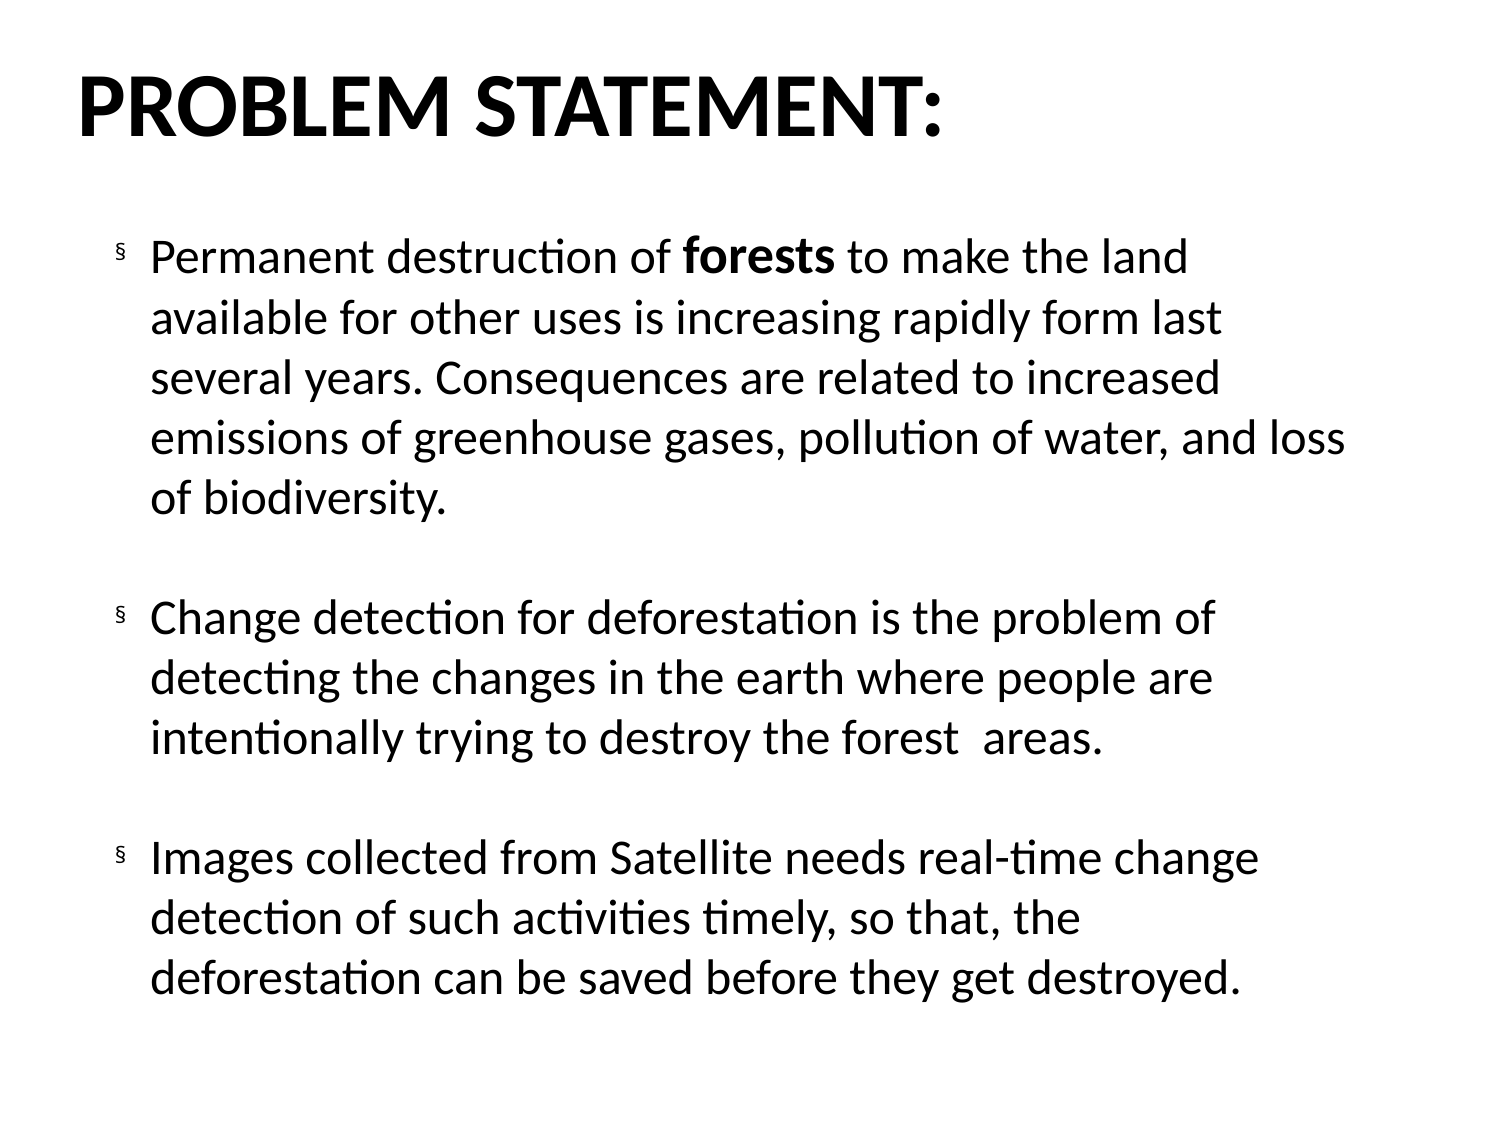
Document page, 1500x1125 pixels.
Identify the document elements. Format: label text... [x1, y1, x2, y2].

subtitle Permanent destruction of forests to make the land available for other uses is increasing rapidly form last several years. Consequences are related to increased emissions of greenhouse gases, pollution of water, and loss of biodiversity. Change detection for deforestation is the problem of detecting the changes in the earth where people are intentionally trying to destroy the forest areas. Images collected from Satellite needs real-time change detection of such activities timely, so that, the deforestation can be saved before they get destroyed. [99, 212, 1375, 1025]
title PROBLEM STATEMENT: [62, 37, 1338, 225]
